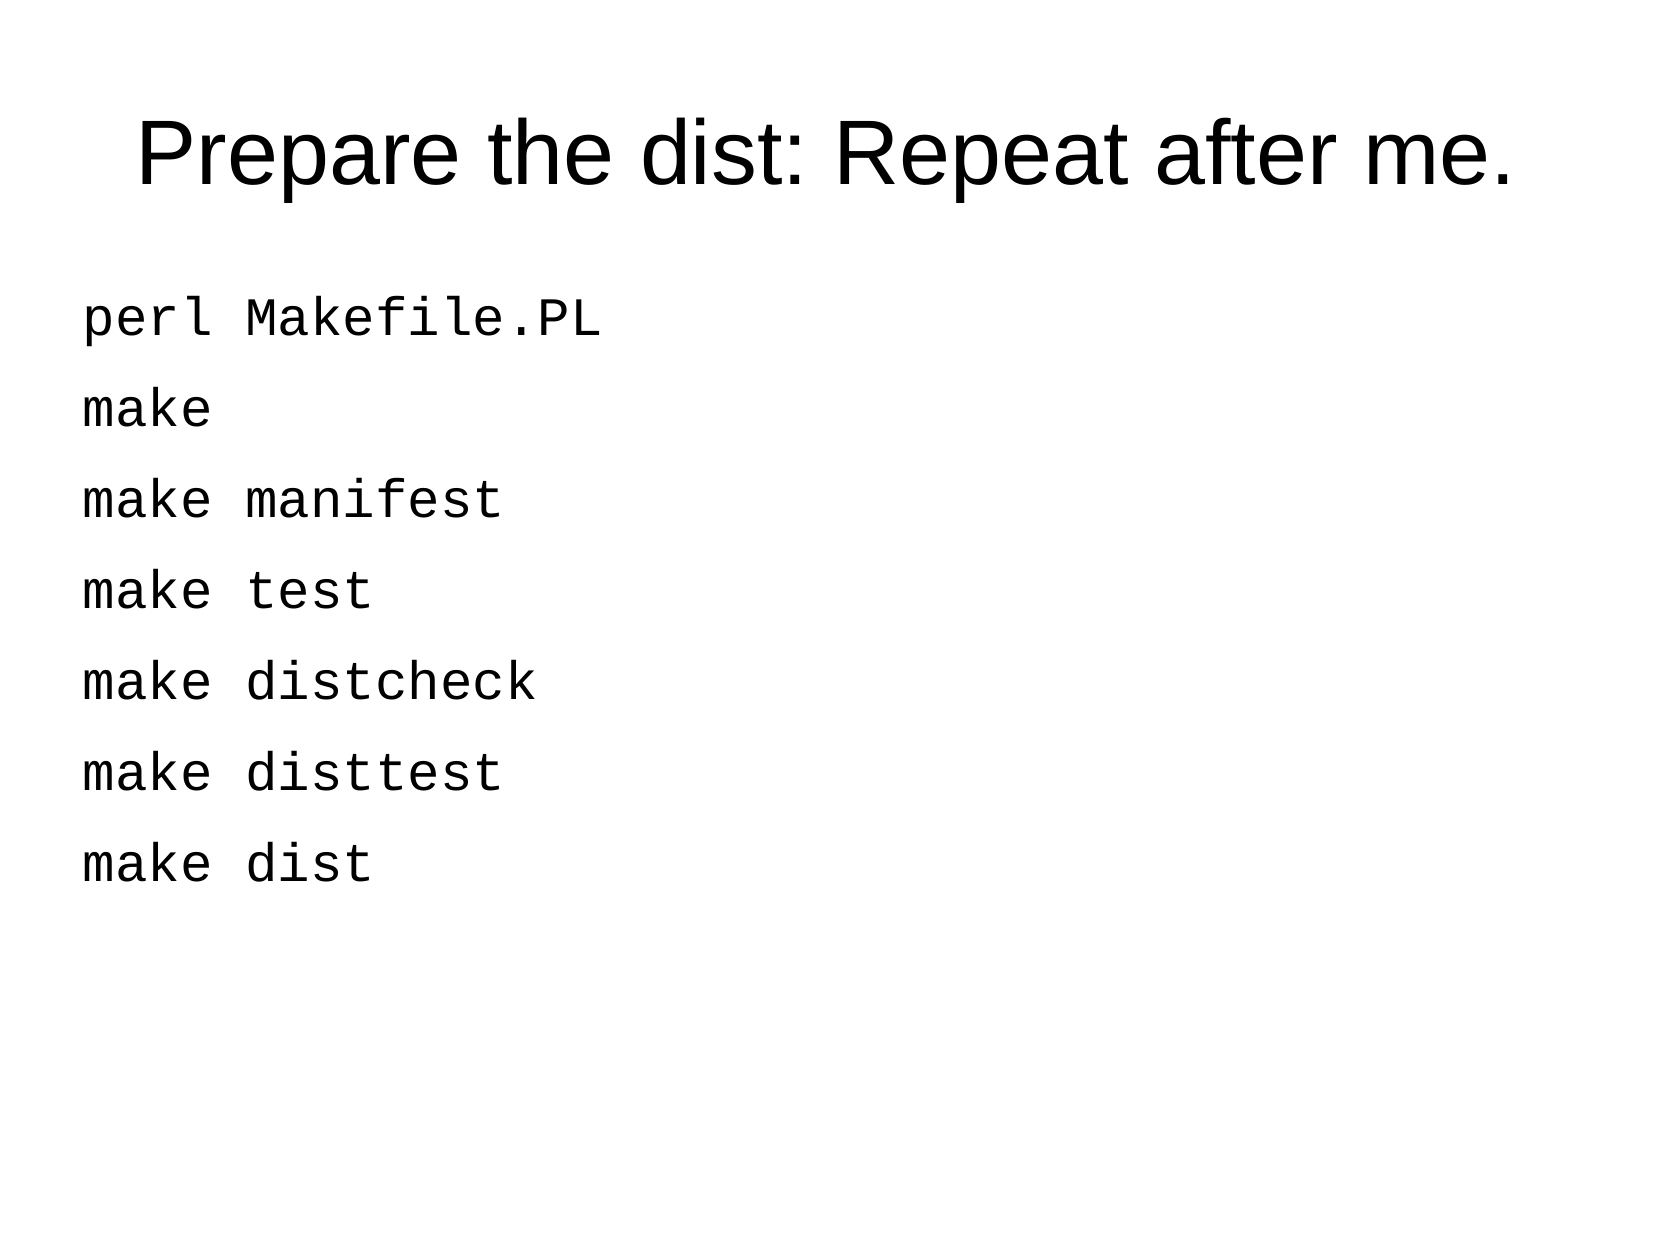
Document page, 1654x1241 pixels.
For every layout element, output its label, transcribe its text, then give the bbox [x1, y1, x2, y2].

list perl Makefile.PL make make manifest make test make distcheck make disttest make dist [82, 290, 1571, 1109]
title Prepare the dist: Repeat after me. [82, 49, 1571, 257]
